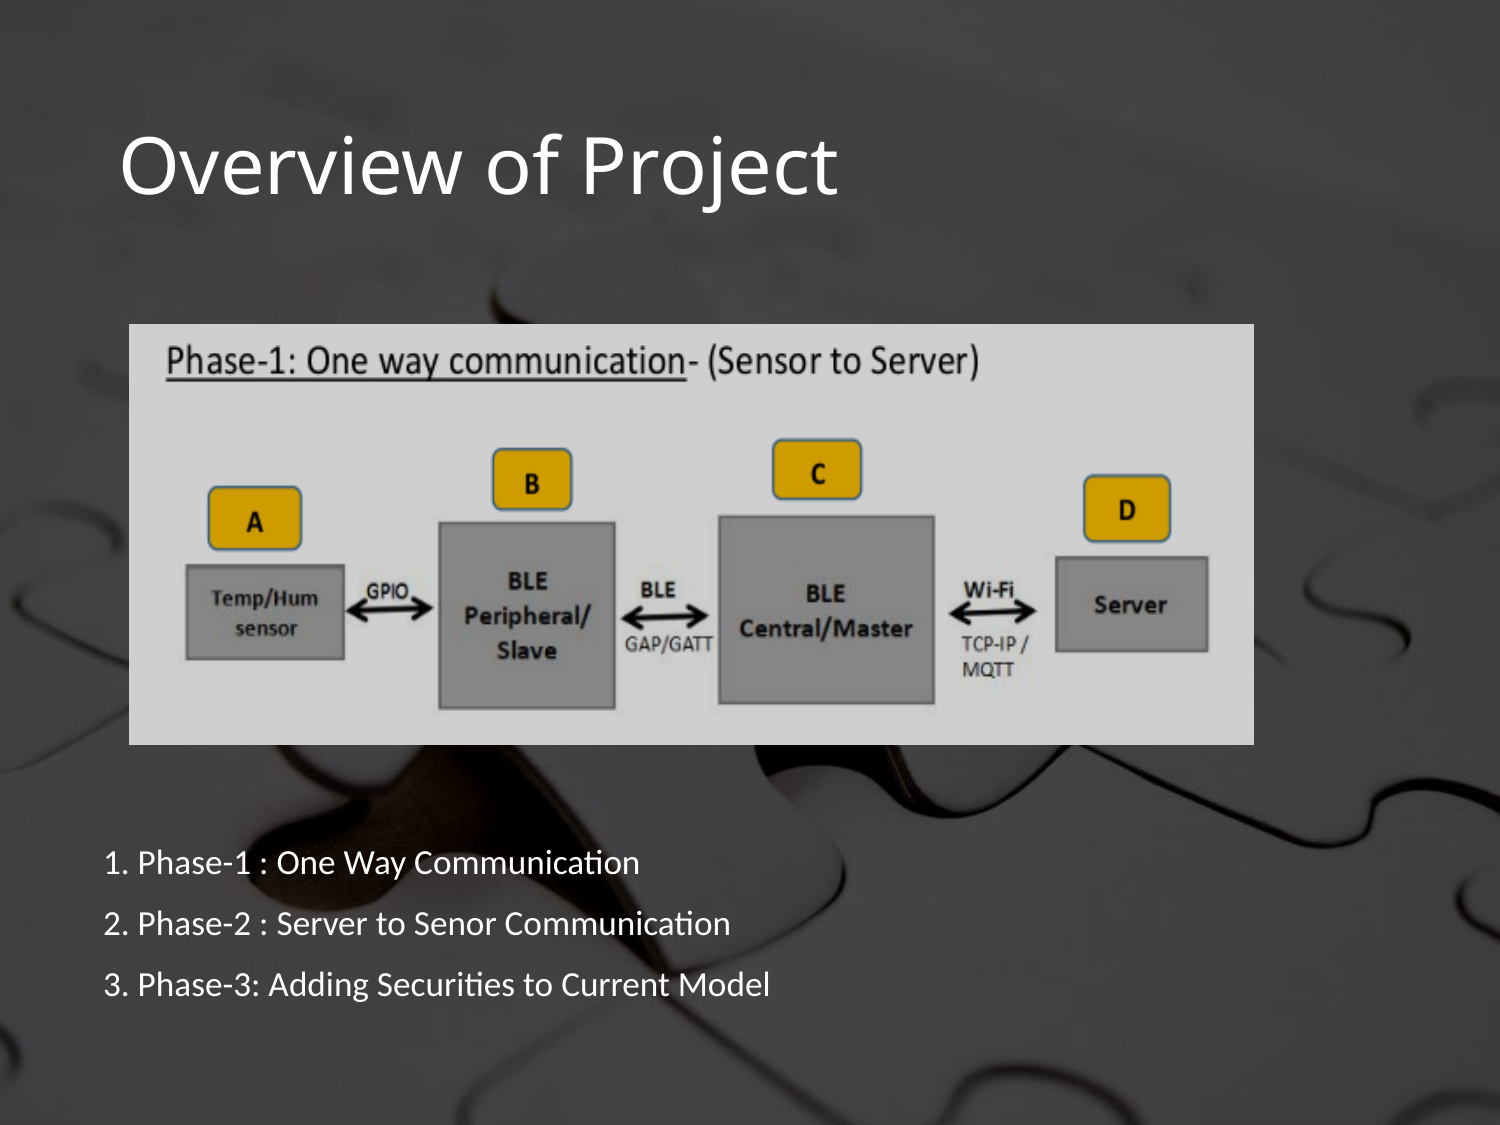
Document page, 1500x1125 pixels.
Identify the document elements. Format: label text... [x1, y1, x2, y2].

list 1. Phase-1 : One Way Communication 2. Phase-2 : Server to Senor Communication 3. Phase-3: Adding Securities to Current Model [103, 293, 1397, 1008]
picture [0, 0, 1500, 1125]
title Overview of Project [103, 59, 1397, 278]
